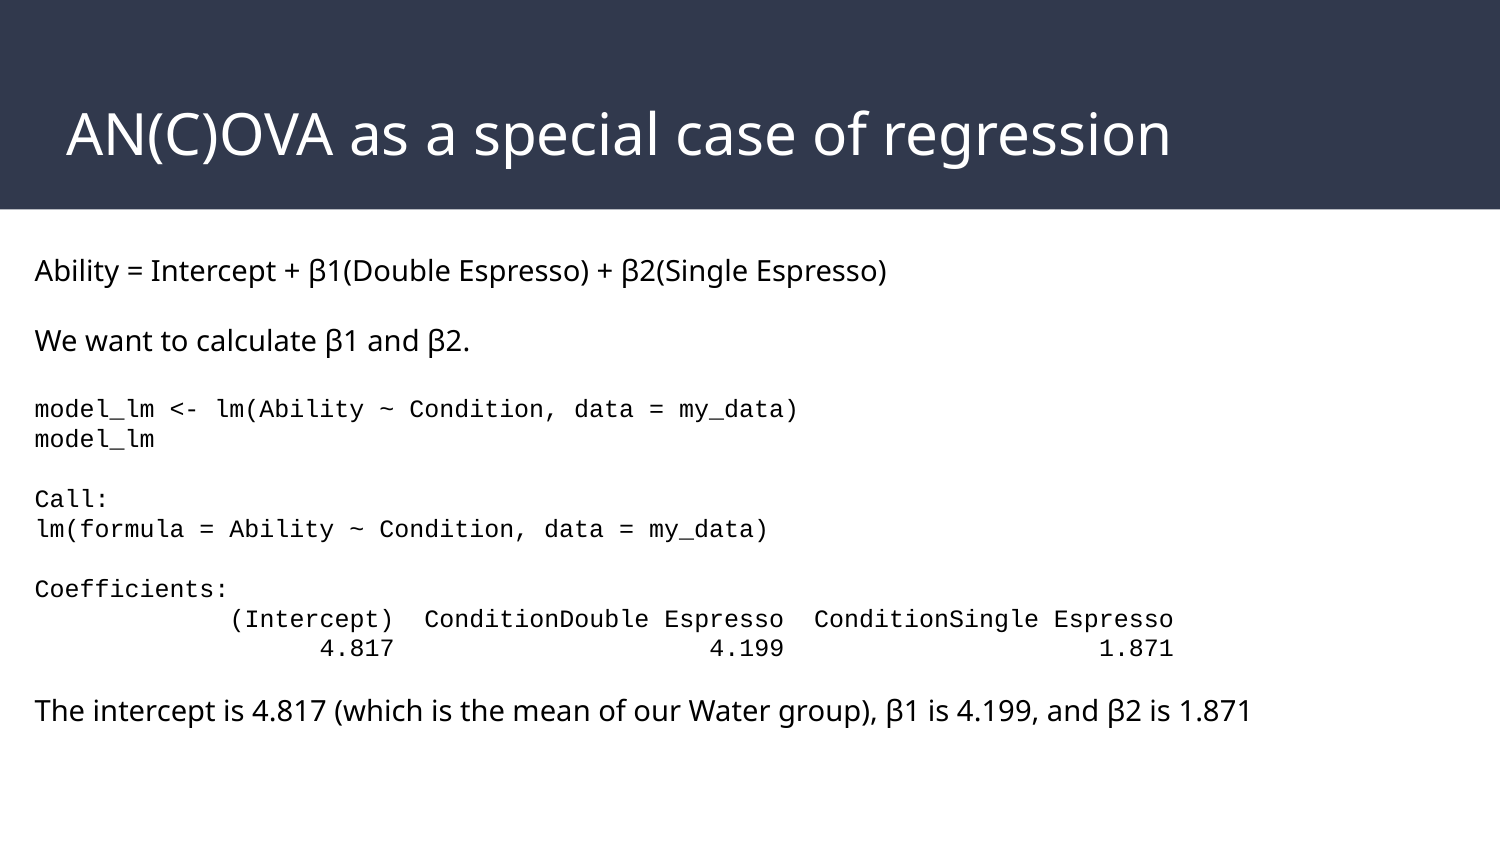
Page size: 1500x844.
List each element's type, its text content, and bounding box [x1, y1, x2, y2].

text_box Ability = Intercept + β1(Double Espresso) + β2(Single Espresso) We want to calculate β1 and β2. model_lm <- lm(Ability ~ Condition, data = my_data) model_lm Call: lm(formula = Ability ~ Condition, data = my_data) Coefficients: (Intercept) ConditionDouble Espresso ConditionSingle Espresso 4.817 4.199 1.871 The intercept is 4.817 (which is the mean of our Water group), β1 is 4.199, and β2 is 1.871 [19, 237, 1475, 818]
title AN(C)OVA as a special case of regression [51, 82, 1449, 185]
